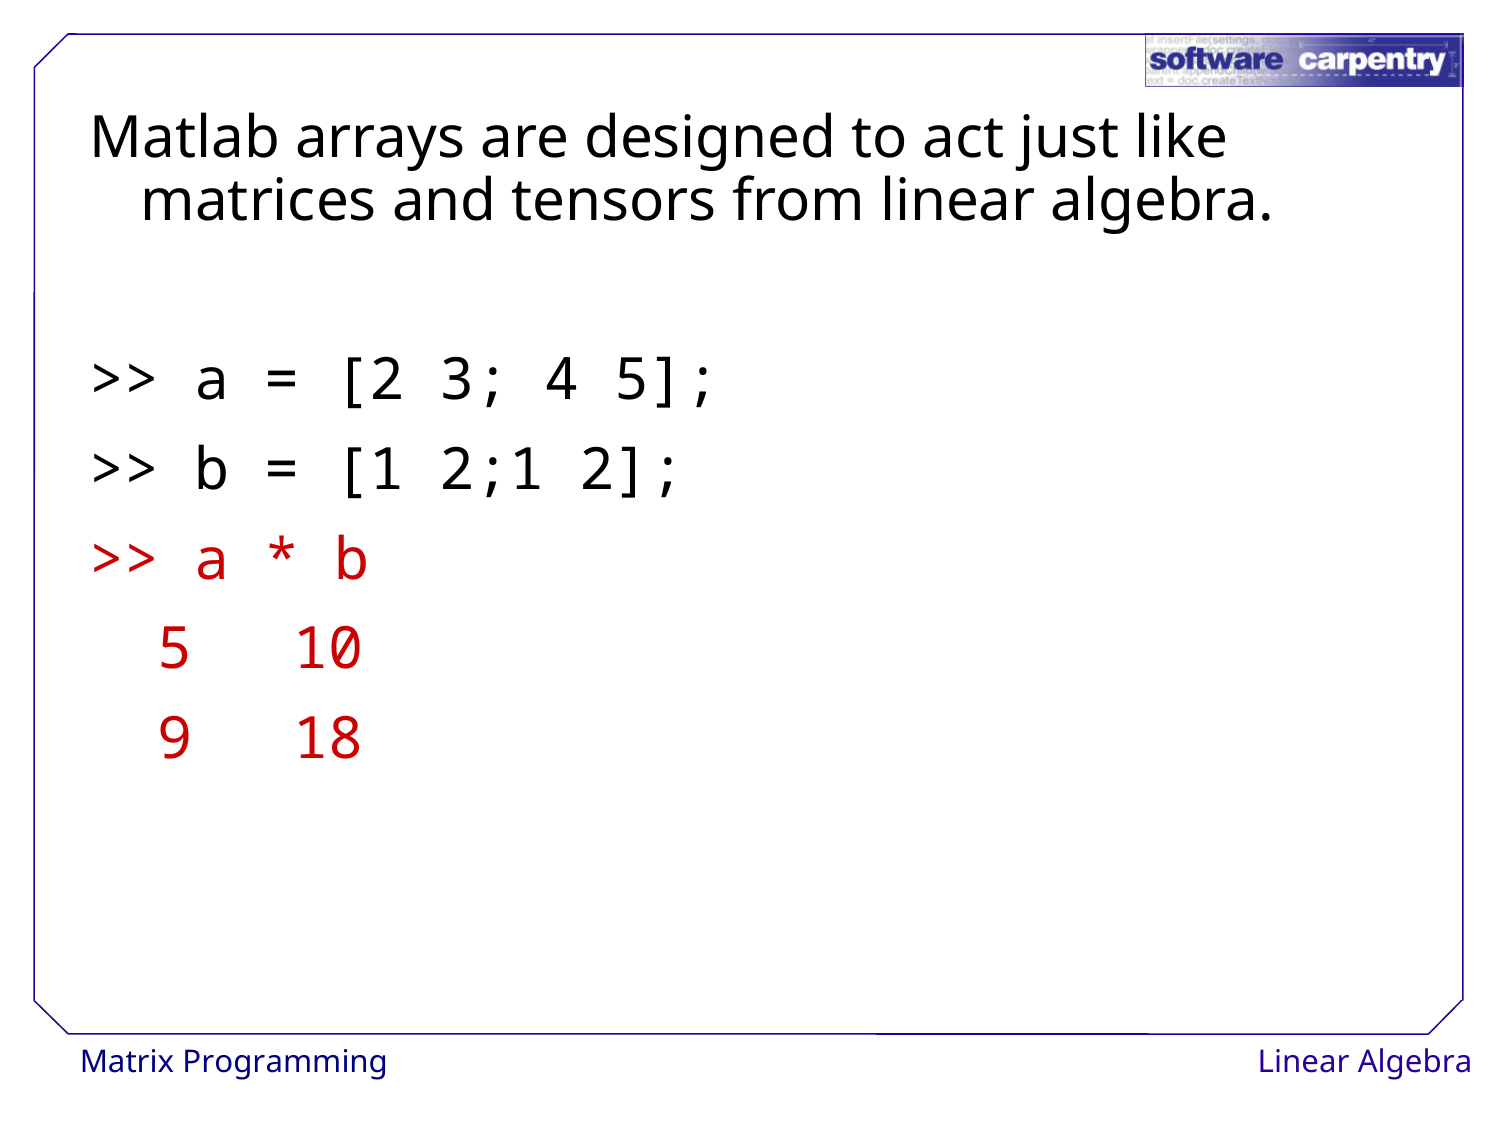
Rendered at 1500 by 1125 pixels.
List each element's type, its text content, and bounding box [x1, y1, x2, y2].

list Matlab arrays are designed to act just like matrices and tensors from linear algebra. >> a = [2 3; 4 5]; >> b = [1 2;1 2]; >> a * b 5 10 9 18 [75, 99, 1426, 1013]
picture [1145, 33, 1464, 87]
